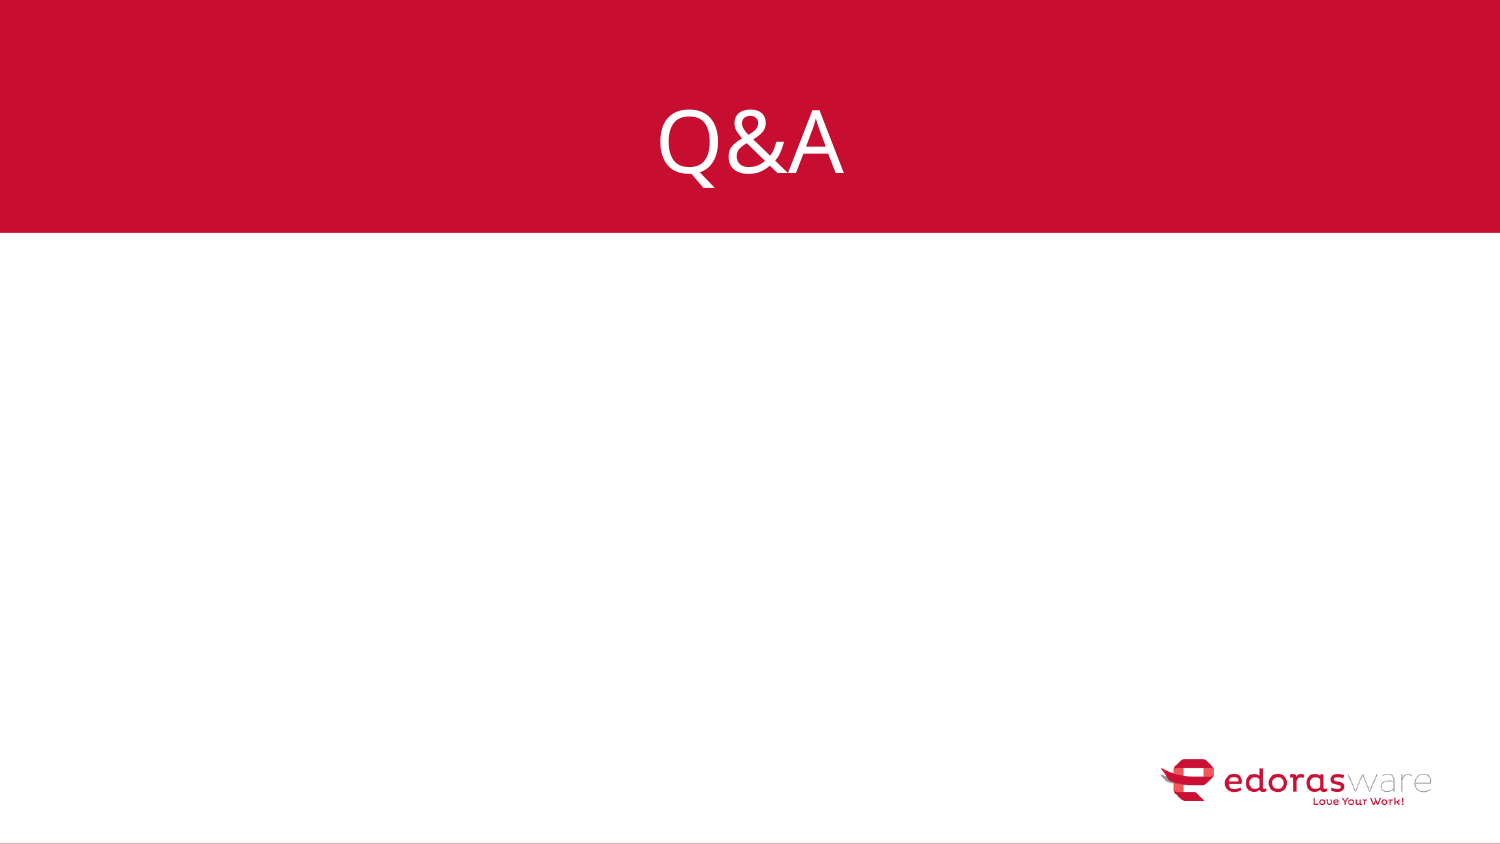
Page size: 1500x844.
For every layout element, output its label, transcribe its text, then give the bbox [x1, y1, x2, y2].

title Q&A [75, 45, 1425, 233]
picture [1151, 748, 1436, 815]
